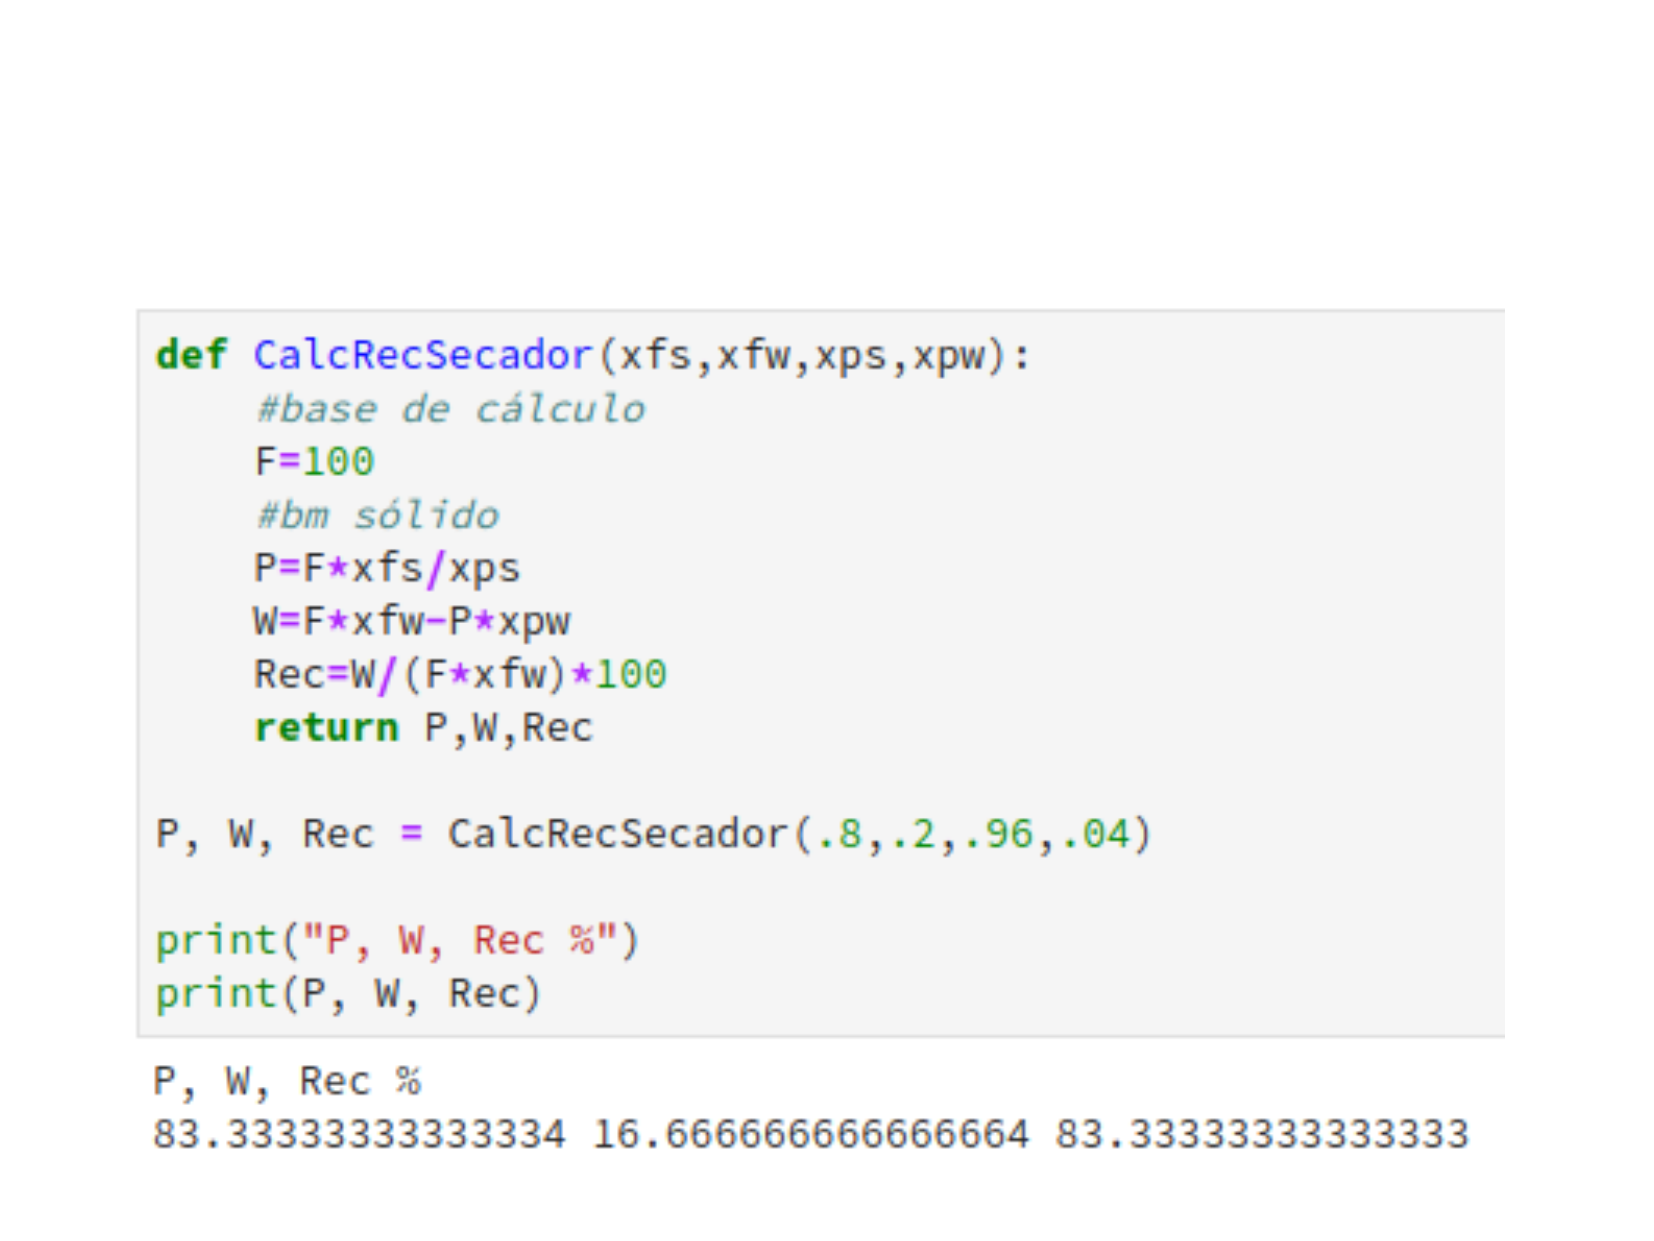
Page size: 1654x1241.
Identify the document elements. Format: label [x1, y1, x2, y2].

picture [125, 307, 1505, 1158]
